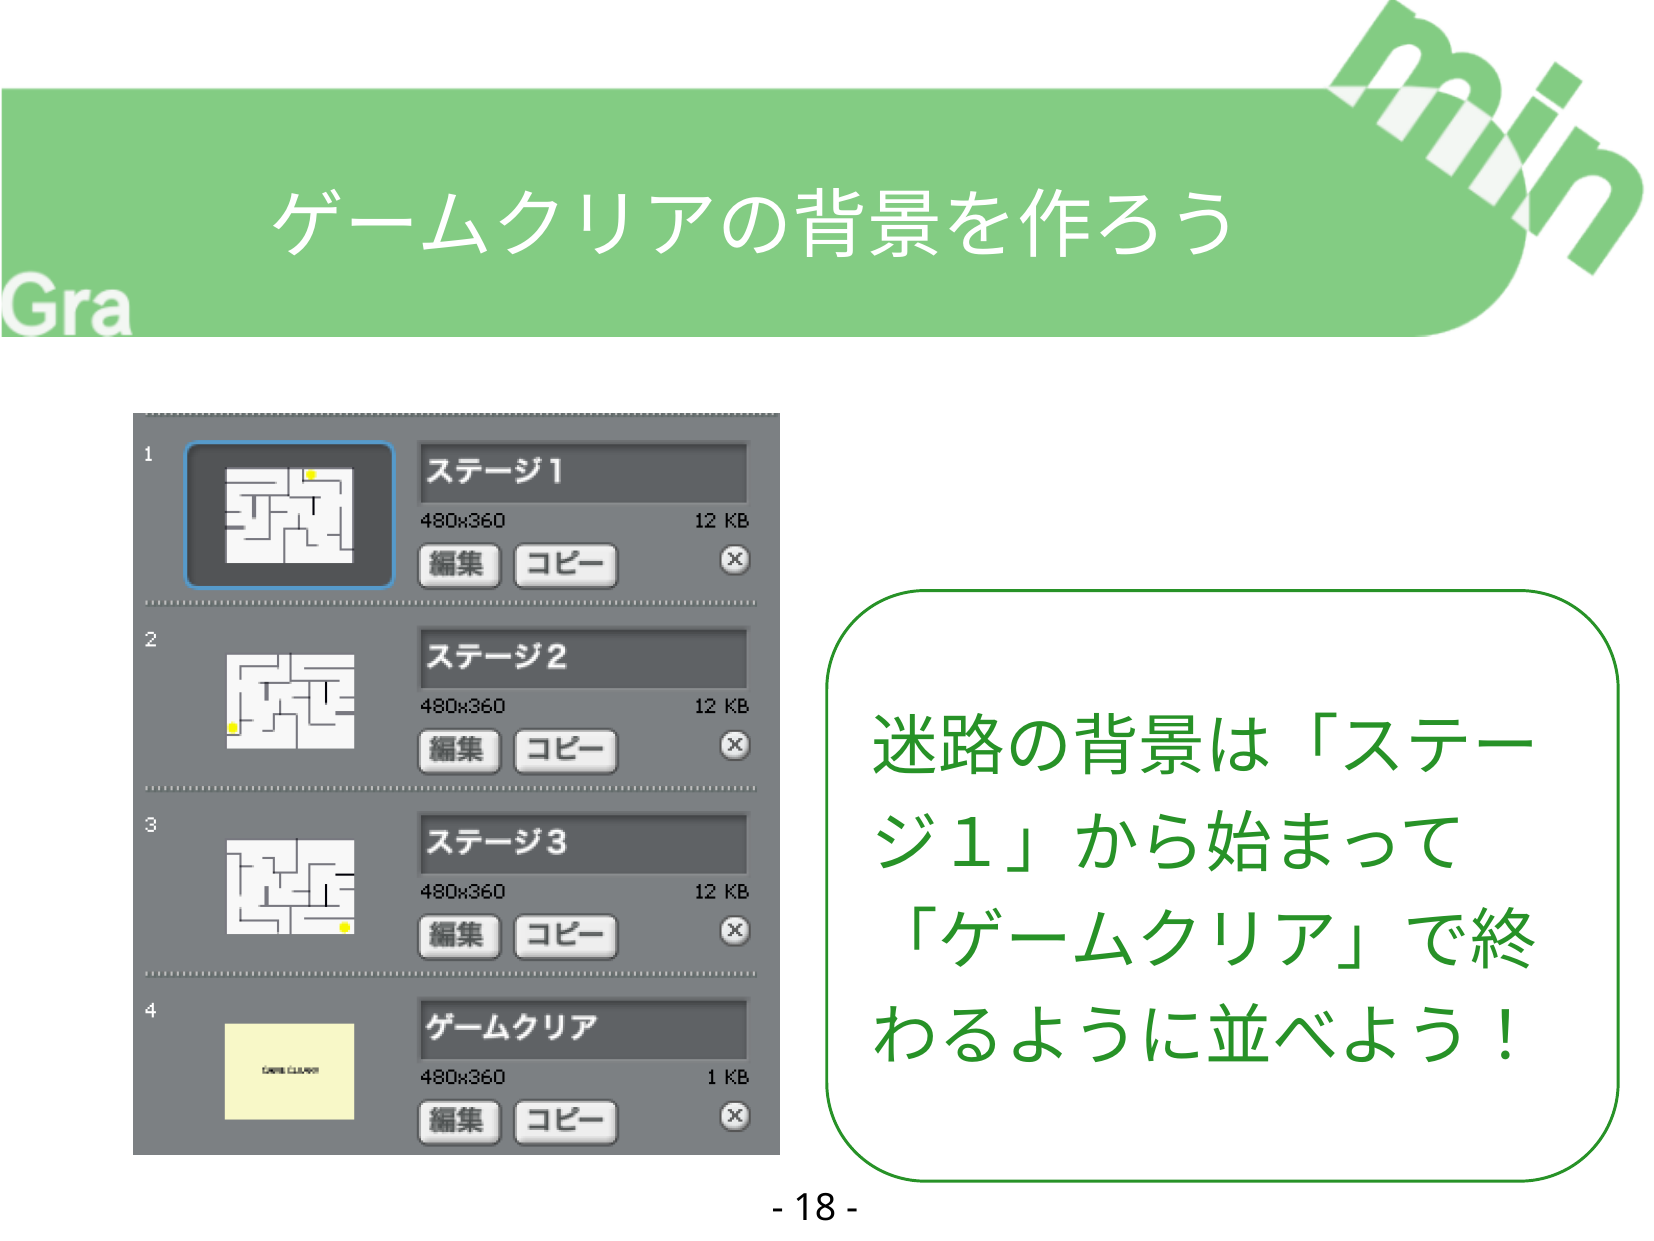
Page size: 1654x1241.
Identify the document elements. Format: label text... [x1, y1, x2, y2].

title ゲームクリアの背景を作ろう [11, 134, 1501, 303]
picture [1, 0, 1654, 337]
text_box 迷路の背景は「ステージ１」から始まって「ゲームクリア」で終わるように並べよう！ [826, 590, 1619, 1182]
picture [133, 413, 780, 1156]
text_box - 18 - [756, 1173, 897, 1241]
